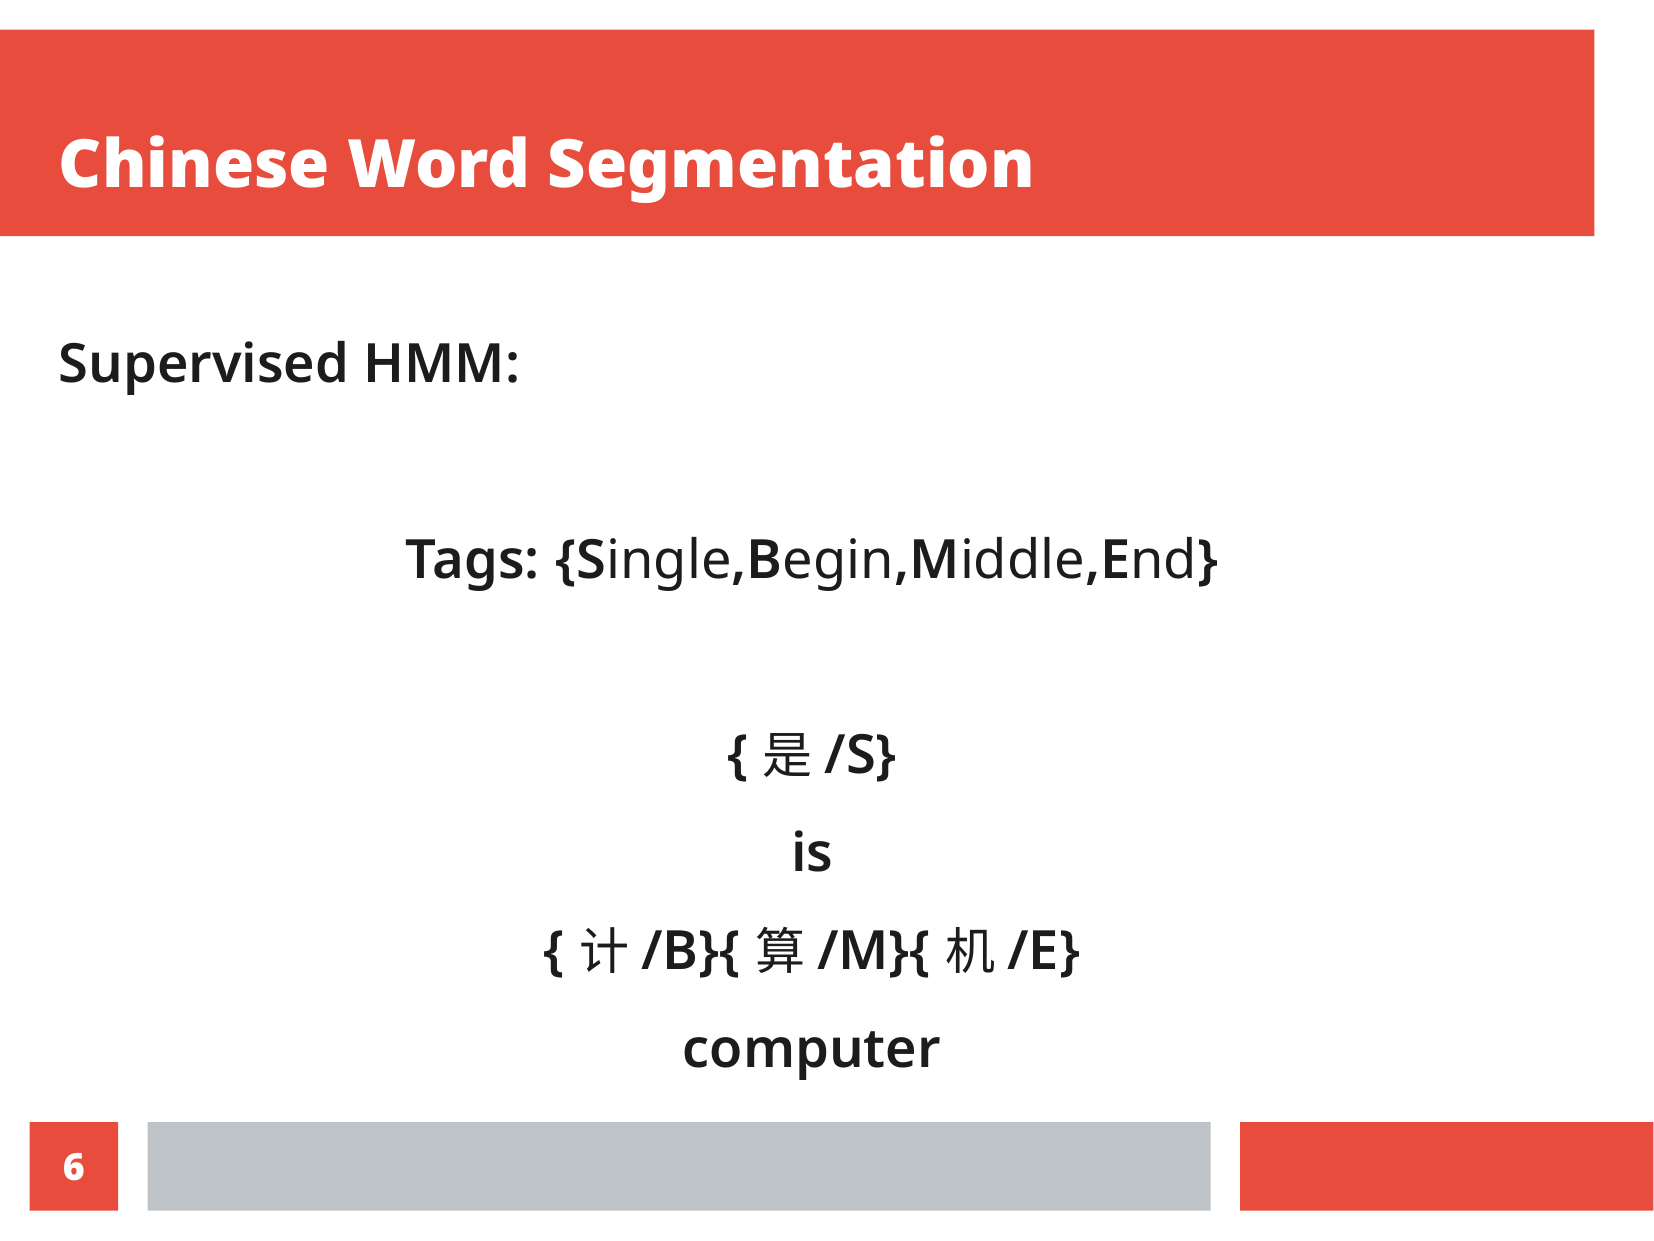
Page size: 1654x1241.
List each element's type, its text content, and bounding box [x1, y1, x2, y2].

title Chinese Word Segmentation [59, 59, 1595, 207]
list Supervised HMM: Tags: {Single,Begin,Middle,End} {是/S} is {计/B}{算/M}{机/E} computer [59, 324, 1565, 1093]
